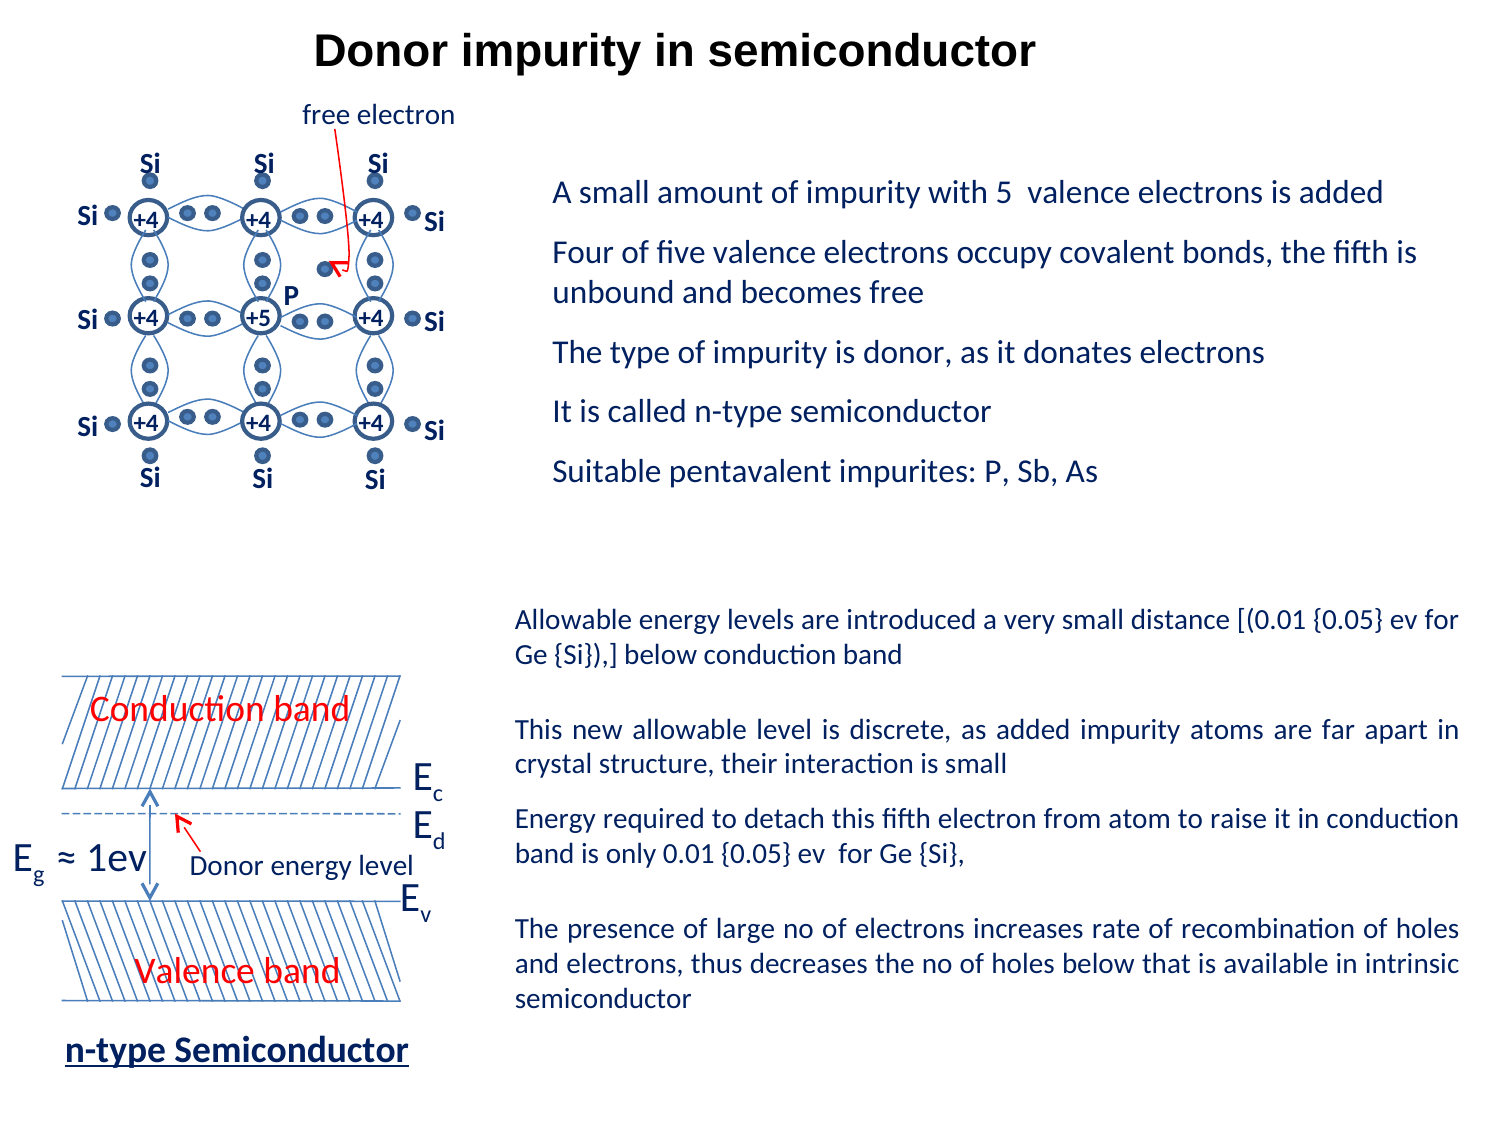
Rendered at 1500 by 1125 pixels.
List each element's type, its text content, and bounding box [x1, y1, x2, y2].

text_box [181, 410, 194, 423]
text_box [406, 207, 419, 219]
text_box +4 [118, 293, 182, 340]
text_box [143, 383, 157, 395]
text_box [181, 207, 194, 220]
text_box [293, 413, 307, 426]
text_box [206, 410, 219, 423]
text_box [143, 359, 157, 372]
text_box Ed [412, 789, 475, 838]
text_box [318, 413, 332, 426]
text_box [368, 254, 382, 266]
text_box [256, 383, 269, 395]
text_box +4 [118, 195, 182, 242]
text_box [318, 319, 332, 328]
text_box [106, 207, 119, 219]
text_box n-type Semiconductor [49, 1017, 756, 1078]
text_box Si [409, 294, 485, 345]
text_box Si [350, 452, 413, 503]
text_box [181, 312, 194, 325]
text_box Eg ≈ 1ev [12, 822, 412, 888]
text_box +4 [118, 399, 182, 445]
text_box +4 [343, 293, 407, 340]
text_box Conduction band [75, 676, 376, 737]
text_box +5 [231, 293, 294, 340]
text_box Si [62, 399, 138, 450]
text_box [293, 210, 307, 222]
text_box [106, 418, 119, 430]
text_box [256, 254, 269, 266]
text_box [368, 277, 382, 290]
text_box Si [239, 136, 302, 187]
text_box [106, 312, 119, 325]
text_box Si [409, 403, 485, 455]
text_box +4 [231, 195, 294, 242]
text_box P [268, 268, 344, 319]
text_box Si [237, 452, 301, 503]
text_box +4 [343, 228, 347, 242]
text_box [206, 207, 219, 220]
text_box Si [409, 194, 485, 245]
text_box Si [125, 136, 188, 187]
text_box Valence band [87, 938, 388, 999]
text_box [406, 418, 419, 430]
text_box Ec [412, 741, 475, 789]
text_box [143, 277, 157, 290]
text_box [368, 359, 382, 372]
text_box Si [125, 451, 188, 502]
text_box [143, 254, 157, 266]
text_box [406, 312, 419, 325]
text_box Ev [399, 889, 463, 927]
text_box A small amount of impurity with 5 valence electrons is added Four of five valence electrons occupy covalent bonds, the fifth is unbound and becomes free The type of impurity is donor, as it donates electrons It is called n-type semiconductor Suitable pentavalent impurites: P, Sb, As [537, 162, 1438, 498]
text_box [318, 263, 332, 276]
text_box +4 [343, 399, 407, 445]
text_box free electron [287, 87, 513, 138]
text_box [368, 383, 382, 395]
text_box Allowable energy levels are introduced a very small distance [(0.01 {0.05} ev for Ge {Si}),] below conduction band This new allowable level is discrete, as added impurity atoms are far apart in crystal structure, their interaction is small Energy required to detach this fifth electron from atom to raise it in conduction band is only 0.01 {0.05} ev for Ge {Si}, The presence of large no of electrons increases rate of recombination of holes and electrons, thus decreases the no of holes below that is available in intrinsic semiconductor [500, 592, 1476, 1023]
text_box Si [353, 138, 416, 188]
text_box Si [62, 292, 138, 344]
text_box Si [62, 188, 138, 239]
text_box [256, 359, 269, 372]
text_box [318, 210, 332, 222]
text_box [206, 312, 219, 325]
text_box [293, 319, 307, 328]
text_box [256, 277, 268, 290]
text_box Donor energy level [174, 838, 591, 889]
text_box +4 [345, 195, 407, 242]
text_box +4 [231, 399, 294, 445]
text_box Donor impurity in semiconductor [249, 12, 1101, 76]
